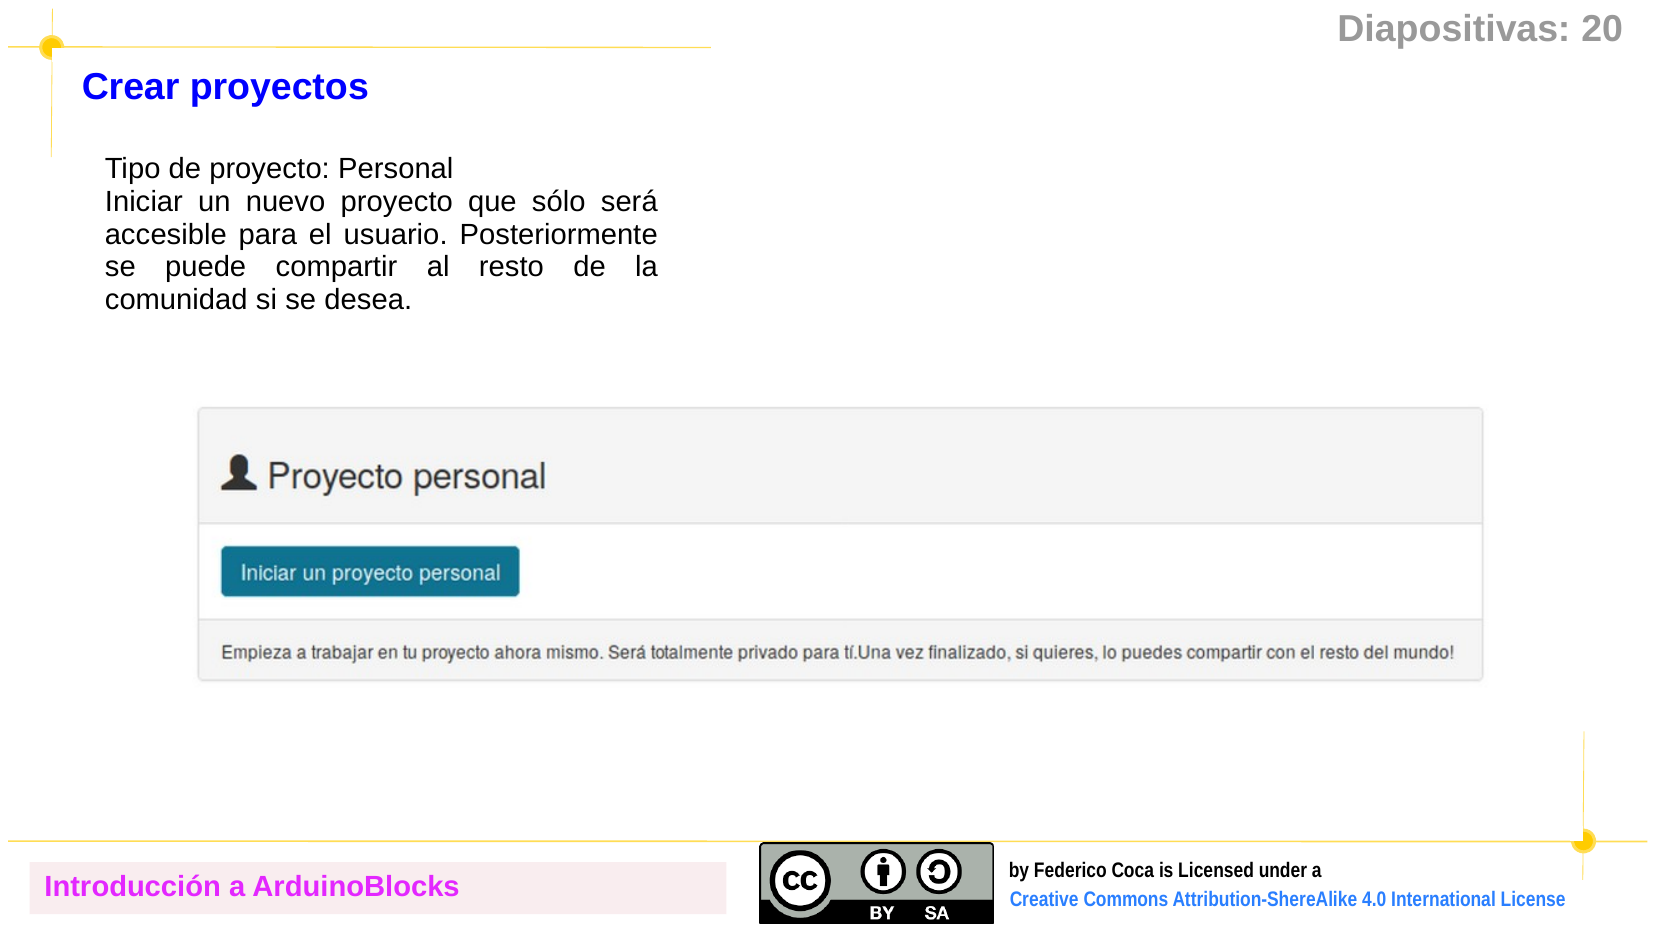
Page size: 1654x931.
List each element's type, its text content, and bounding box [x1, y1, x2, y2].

text_box Tipo de proyecto: Personal Iniciar un nuevo proyecto que sólo será accesible para el usuario. Posteriormente se puede compartir al resto de la comunidad si se desea. [90, 144, 674, 324]
text_box Diapositivas: 20 [1322, 0, 1644, 57]
text_box Crear proyectos [67, 58, 1207, 116]
text_box Introducción a ArduinoBlocks [29, 862, 727, 915]
picture [192, 397, 1491, 690]
